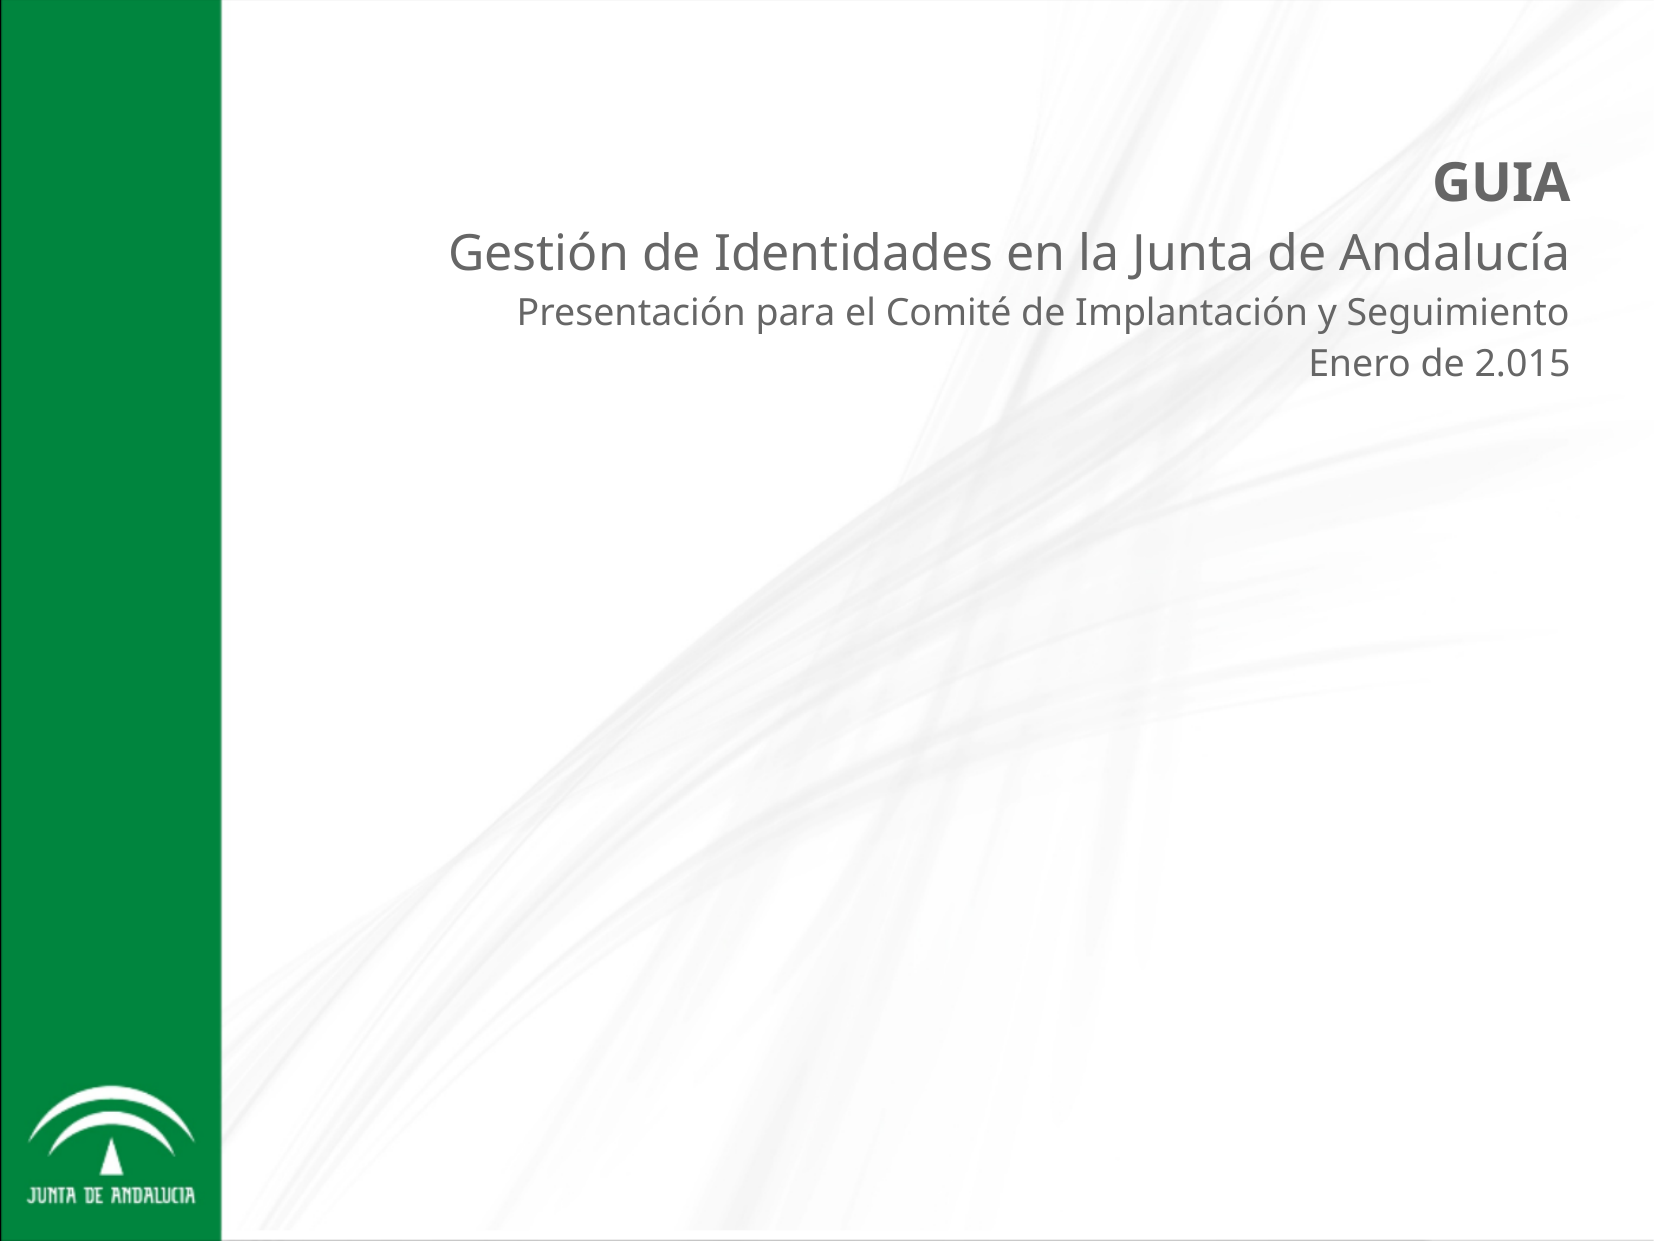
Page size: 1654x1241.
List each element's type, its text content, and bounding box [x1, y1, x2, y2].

subtitle GUIA Gestión de Identidades en la Junta de Andalucía Presentación para el Comité de Implantación y Seguimiento Enero de 2.015 [265, 37, 1571, 1026]
picture [0, 0, 1654, 1241]
